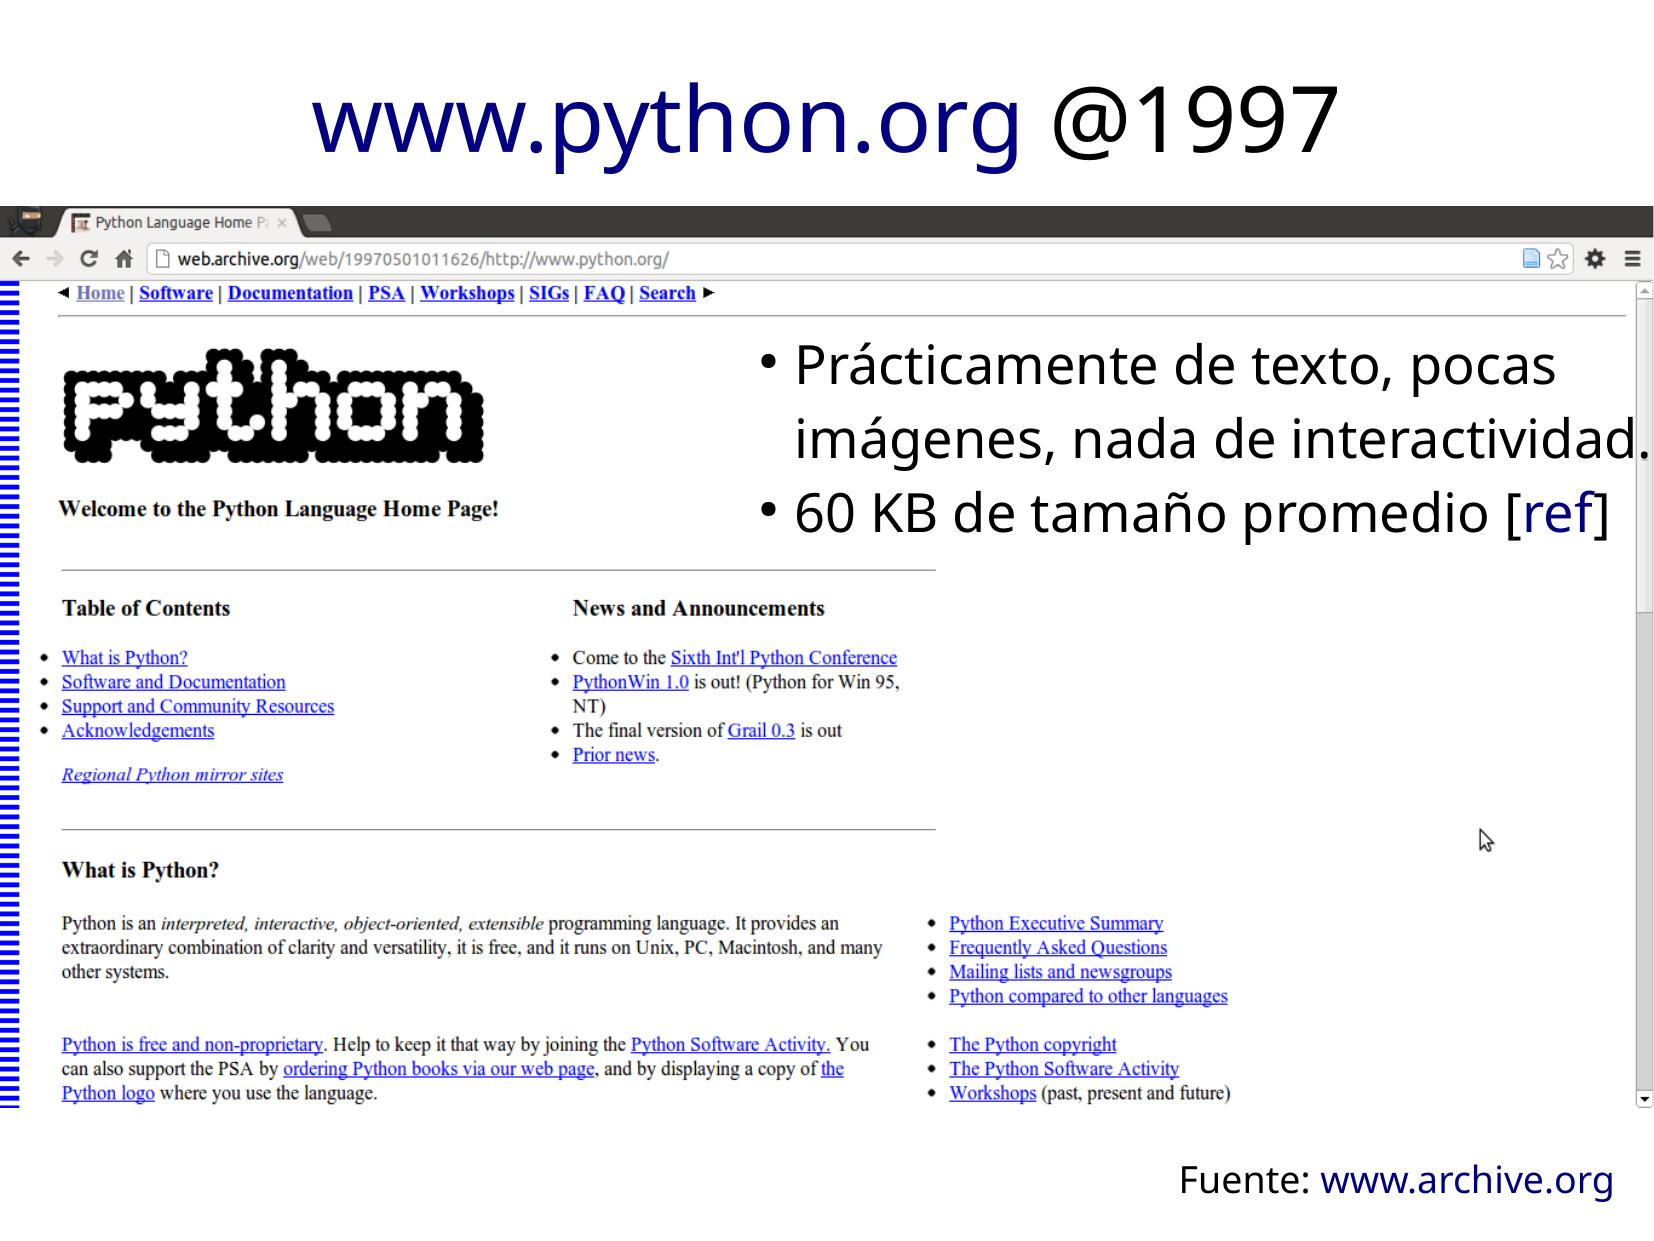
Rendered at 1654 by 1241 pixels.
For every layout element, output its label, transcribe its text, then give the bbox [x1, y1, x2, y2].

picture [1138, 518, 1152, 529]
picture [0, 206, 1654, 1108]
picture [1418, 517, 1434, 529]
text_box Fuente: www.archive.org [968, 1145, 1630, 1203]
picture [1057, 518, 1071, 529]
picture [1250, 517, 1266, 529]
picture [1465, 517, 1482, 529]
picture [913, 517, 930, 528]
picture [1203, 517, 1220, 529]
picture [1304, 517, 1321, 529]
title www.python.org @1997 [82, 13, 1571, 222]
text_box Prácticamente de texto, pocas imágenes, nada de interactividad. 60 KB de tamaño promedio [ref] [744, 318, 1654, 517]
picture [833, 517, 848, 528]
picture [960, 517, 976, 529]
picture [802, 517, 818, 528]
